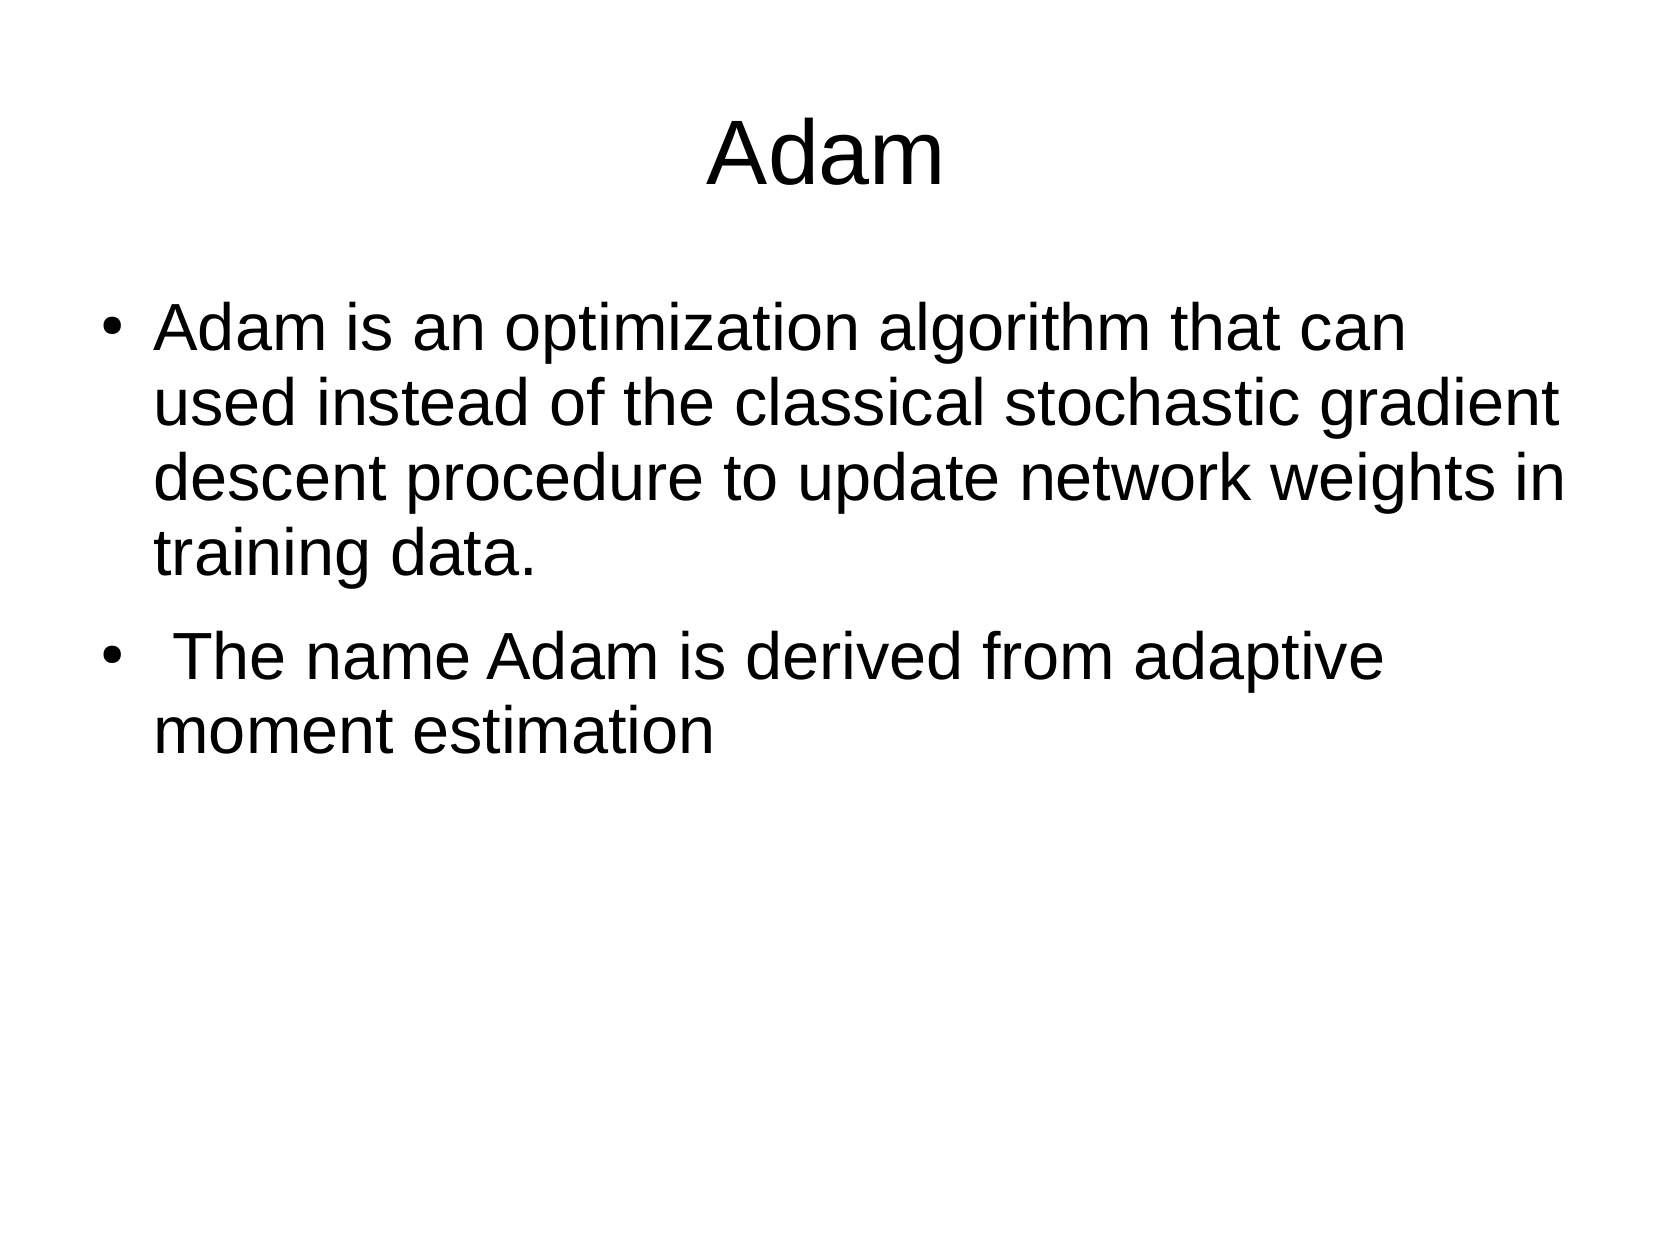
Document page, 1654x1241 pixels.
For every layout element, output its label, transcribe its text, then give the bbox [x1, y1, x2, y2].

list Adam is an optimization algorithm that can used instead of the classical stochastic gradient descent procedure to update network weights in training data. The name Adam is derived from adaptive moment estimation [82, 290, 1571, 1010]
title Adam [82, 49, 1571, 257]
